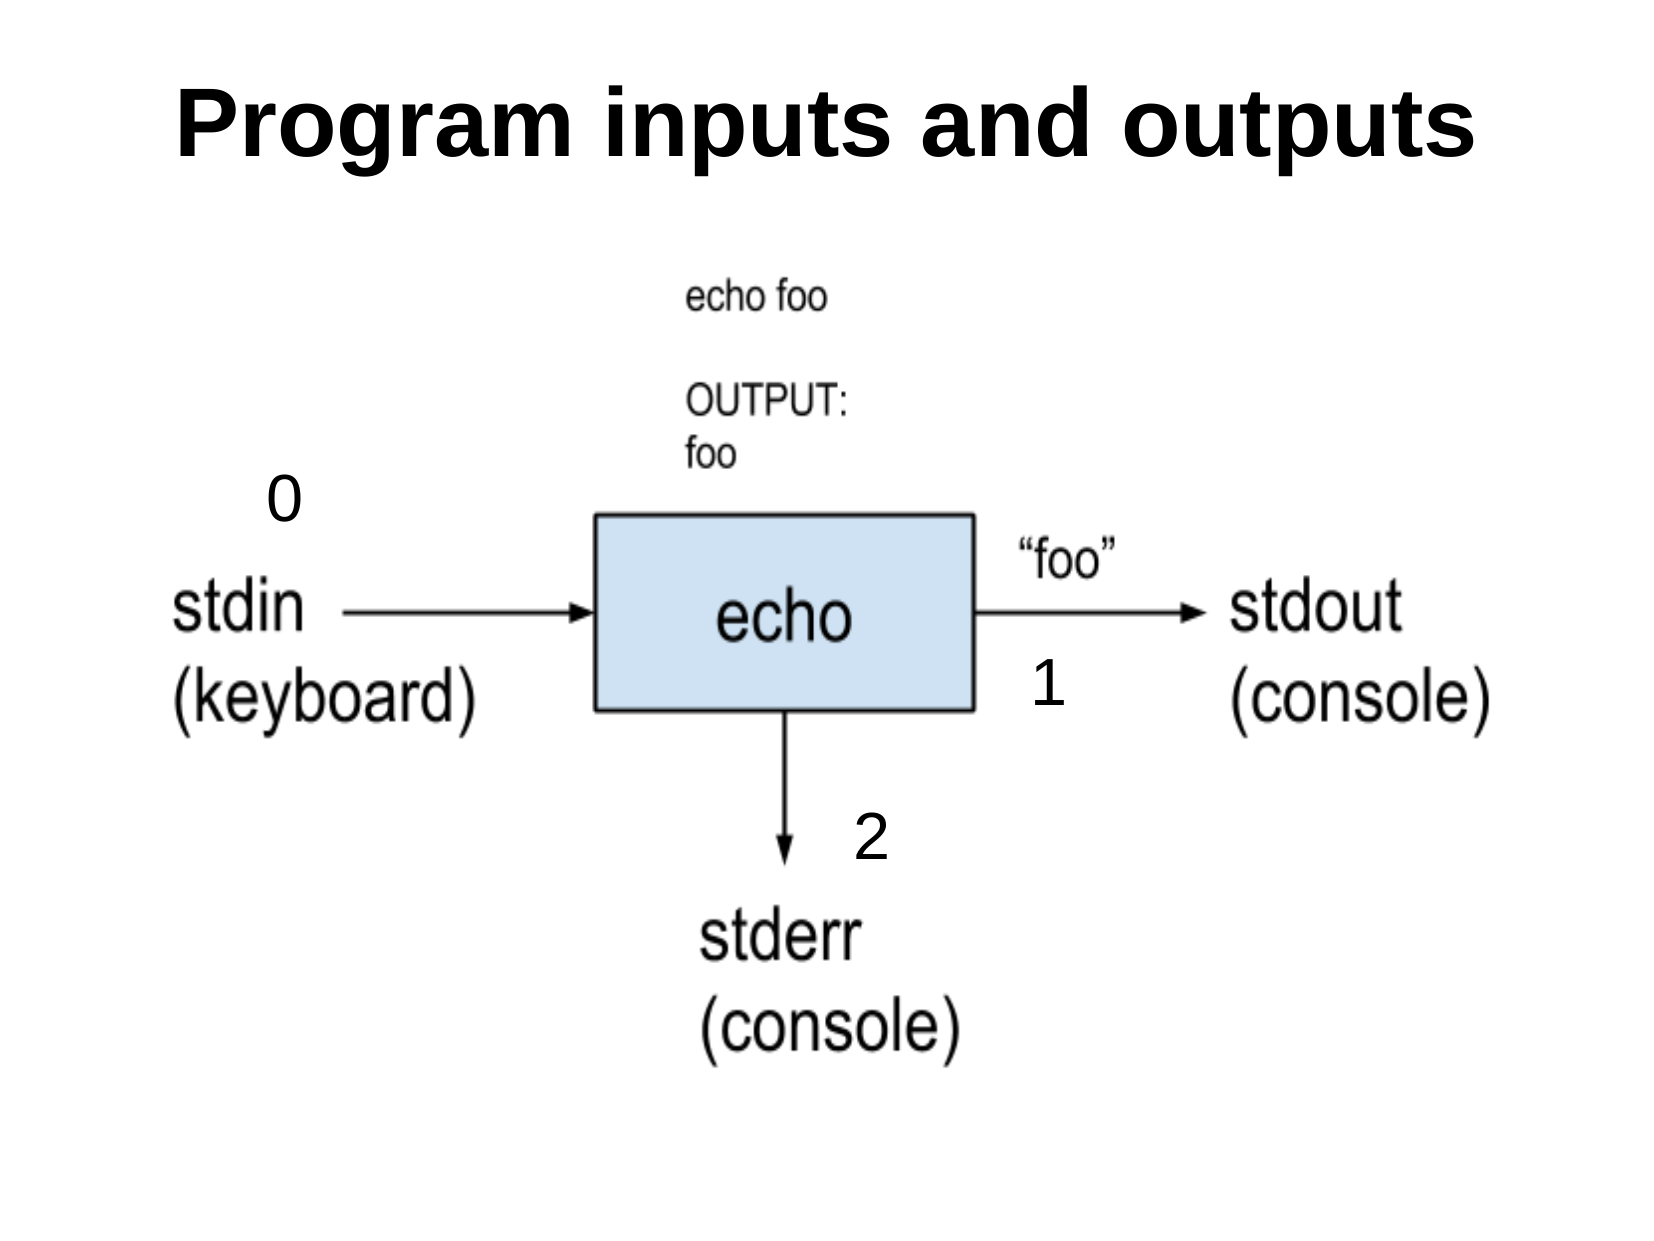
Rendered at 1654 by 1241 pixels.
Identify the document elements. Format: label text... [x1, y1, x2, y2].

text_box 2 [838, 791, 906, 886]
text_box 1 [1015, 637, 1083, 728]
picture [153, 247, 1527, 1111]
text_box 0 [251, 453, 319, 544]
title Program inputs and outputs [82, 67, 1571, 177]
